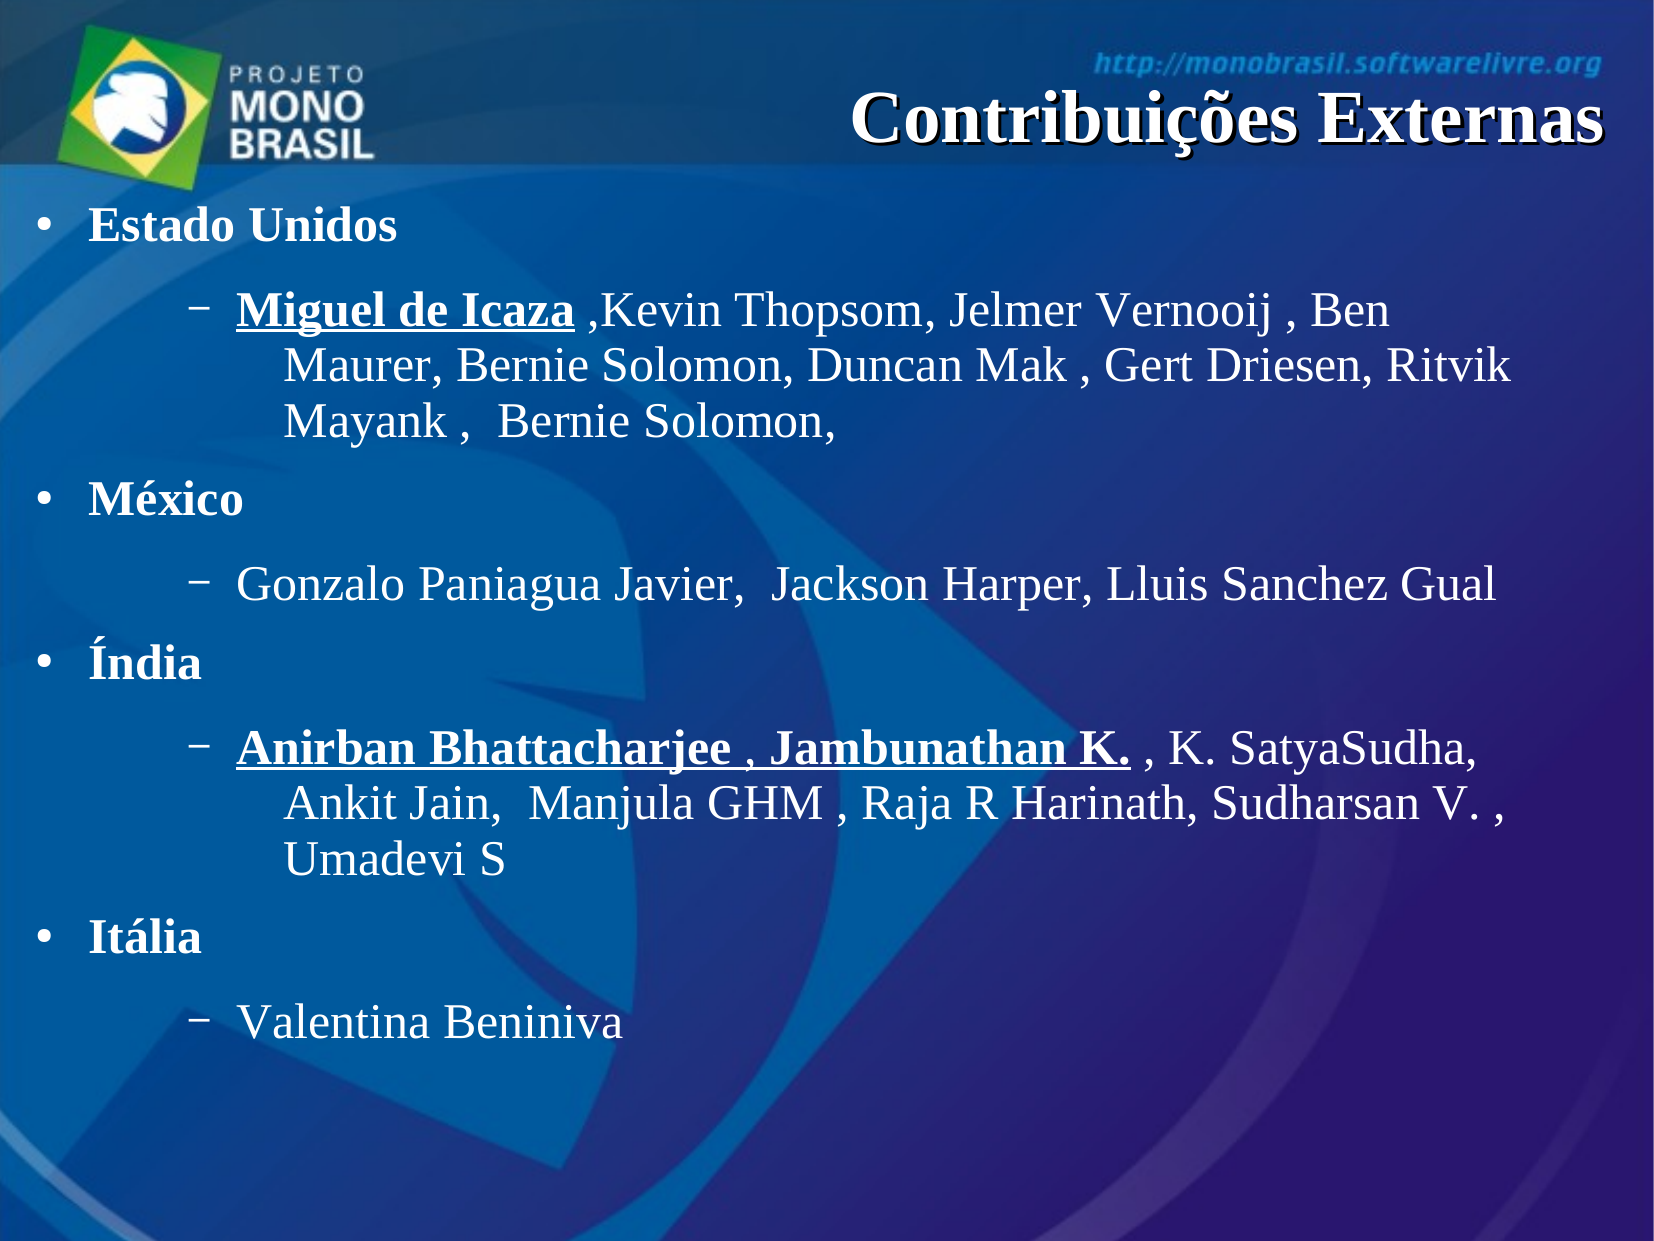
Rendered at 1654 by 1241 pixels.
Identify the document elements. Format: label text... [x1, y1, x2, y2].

list Estado Unidos Miguel de Icaza ,Kevin Thopsom, Jelmer Vernooij , Ben Maurer, Bernie Solomon, Duncan Mak , Gert Driesen, Ritvik Mayank , Bernie Solomon, México Gonzalo Paniagua Javier, Jackson Harper, Lluis Sanchez Gual Índia Anirban Bhattacharjee , Jambunathan K. , K. SatyaSudha, Ankit Jain, Manjula GHM , Raja R Harinath, Sudharsan V. , Umadevi S Itália Valentina Beniniva [0, 197, 1548, 1081]
picture [0, 0, 1654, 1241]
title Contribuições Externas [222, 43, 1606, 191]
